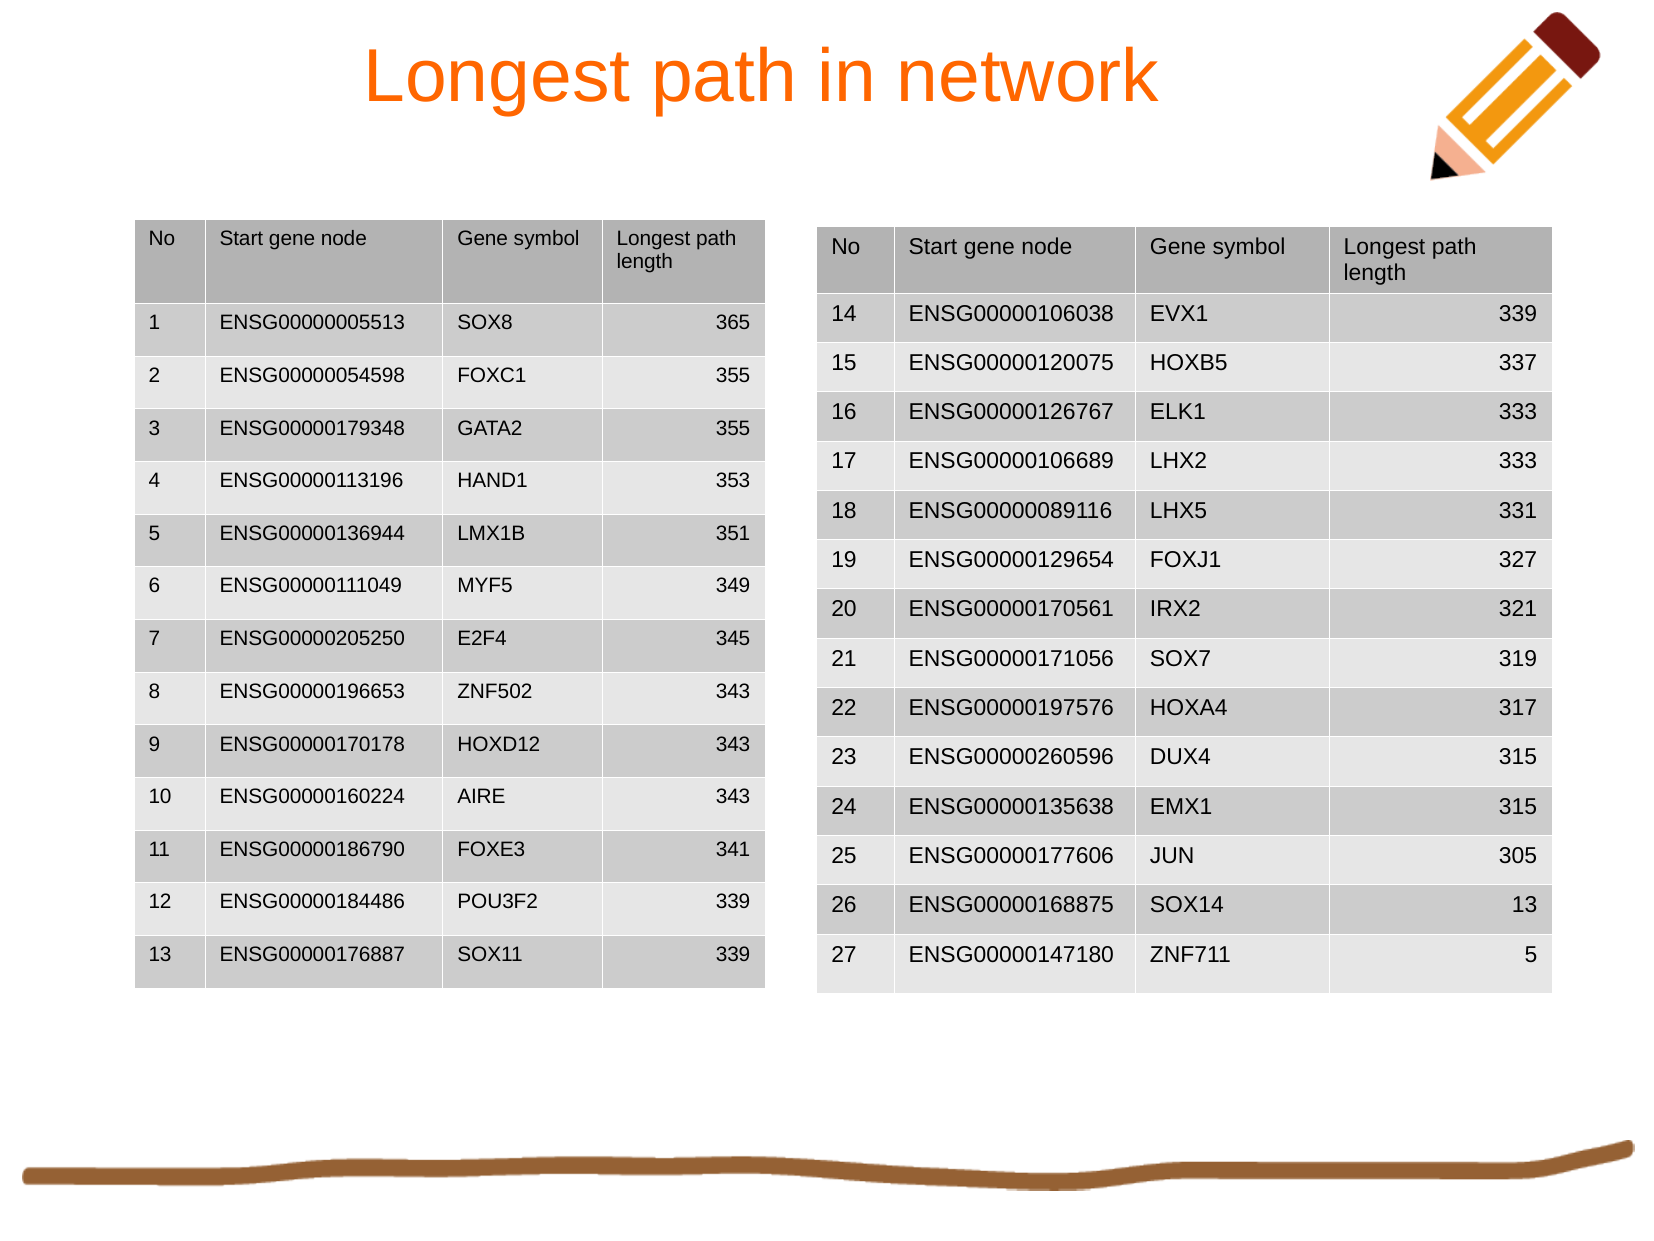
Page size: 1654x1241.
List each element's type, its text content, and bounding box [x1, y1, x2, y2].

table_cell 8 [135, 673, 205, 724]
table_cell 355 [603, 409, 765, 461]
table_cell EMX1 [1136, 787, 1329, 835]
table_cell HAND1 [443, 462, 602, 514]
table_cell ENSG00000205250 [206, 620, 442, 672]
table_cell 337 [1330, 343, 1552, 391]
table_cell 339 [1330, 294, 1552, 342]
table_cell POU3F2 [443, 883, 602, 935]
table_cell LMX1B [443, 515, 602, 566]
table_cell 4 [135, 462, 205, 514]
table_cell ENSG00000197576 [895, 688, 1135, 736]
table_cell 365 [603, 304, 765, 356]
table_cell 24 [817, 787, 894, 835]
table_cell LHX5 [1136, 491, 1329, 539]
table_cell ENSG00000168875 [895, 885, 1135, 934]
table_cell FOXJ1 [1136, 540, 1329, 588]
table_cell FOXE3 [443, 831, 602, 882]
table_cell ENSG00000260596 [895, 737, 1135, 786]
table_header Start gene node [895, 227, 1135, 293]
table_cell GATA2 [443, 409, 602, 461]
table_cell ELK1 [1136, 392, 1329, 441]
table_cell ZNF711 [1136, 935, 1329, 993]
table_cell ENSG00000171056 [895, 639, 1135, 687]
table_header No [817, 227, 894, 293]
table_cell 13 [135, 936, 205, 988]
table_cell ENSG00000186790 [206, 831, 442, 882]
table_cell ENSG00000135638 [895, 787, 1135, 835]
table_cell 14 [817, 294, 894, 342]
table_cell 355 [603, 357, 765, 408]
table_cell SOX8 [443, 304, 602, 356]
table_cell FOXC1 [443, 357, 602, 408]
table_cell ENSG00000111049 [206, 567, 442, 619]
table_header Longest path length [603, 220, 765, 303]
table_cell HOXB5 [1136, 343, 1329, 391]
table_cell 23 [817, 737, 894, 786]
table_cell ENSG00000120075 [895, 343, 1135, 391]
table_cell 5 [1330, 935, 1552, 993]
table_cell 19 [817, 540, 894, 588]
table_cell 9 [135, 725, 205, 777]
table_cell 305 [1330, 836, 1552, 884]
table_cell 12 [135, 883, 205, 935]
table_cell 1 [135, 304, 205, 356]
table_cell 5 [135, 515, 205, 566]
title Longest path in network [88, 13, 1436, 137]
table_header No [135, 220, 205, 303]
table_cell ENSG00000170178 [206, 725, 442, 777]
table_cell 343 [603, 725, 765, 777]
picture [22, 1140, 1635, 1191]
table_cell 25 [817, 836, 894, 884]
table_cell IRX2 [1136, 589, 1329, 638]
table_cell ENSG00000129654 [895, 540, 1135, 588]
table_cell SOX11 [443, 936, 602, 988]
table_cell 2 [135, 357, 205, 408]
table_cell 6 [135, 567, 205, 619]
table_cell ENSG00000196653 [206, 673, 442, 724]
table_header Start gene node [206, 220, 442, 303]
table_cell HOXA4 [1136, 688, 1329, 736]
table_cell ENSG00000184486 [206, 883, 442, 935]
table_cell ENSG00000176887 [206, 936, 442, 988]
table_cell ENSG00000179348 [206, 409, 442, 461]
table_cell ENSG00000136944 [206, 515, 442, 566]
table_cell SOX7 [1136, 639, 1329, 687]
table_cell 11 [135, 831, 205, 882]
table_cell 21 [817, 639, 894, 687]
table_cell 20 [817, 589, 894, 638]
table_cell 315 [1330, 787, 1552, 835]
table_cell 15 [817, 343, 894, 391]
table_cell 321 [1330, 589, 1552, 638]
table_header Gene symbol [1136, 227, 1329, 293]
table_cell 353 [603, 462, 765, 514]
table_cell 333 [1330, 442, 1552, 490]
table_cell AIRE [443, 778, 602, 830]
table_cell 343 [603, 778, 765, 830]
table_cell ENSG00000054598 [206, 357, 442, 408]
table_cell ENSG00000106689 [895, 442, 1135, 490]
table_cell 319 [1330, 639, 1552, 687]
table_cell ENSG00000177606 [895, 836, 1135, 884]
table_cell 7 [135, 620, 205, 672]
table_cell 341 [603, 831, 765, 882]
table_cell 27 [817, 935, 894, 993]
table_cell 315 [1330, 737, 1552, 786]
table_cell 345 [603, 620, 765, 672]
table_cell 339 [603, 936, 765, 988]
table_cell ENSG00000160224 [206, 778, 442, 830]
table_cell 343 [603, 673, 765, 724]
table_cell JUN [1136, 836, 1329, 884]
table_cell ENSG00000147180 [895, 935, 1135, 993]
table_cell ENSG00000113196 [206, 462, 442, 514]
table_cell HOXD12 [443, 725, 602, 777]
table_cell LHX2 [1136, 442, 1329, 490]
table_cell 333 [1330, 392, 1552, 441]
table_cell 331 [1330, 491, 1552, 539]
table_cell MYF5 [443, 567, 602, 619]
table_header Gene symbol [443, 220, 602, 303]
table_cell EVX1 [1136, 294, 1329, 342]
table_cell DUX4 [1136, 737, 1329, 786]
table_cell ENSG00000170561 [895, 589, 1135, 638]
table_cell 349 [603, 567, 765, 619]
table_cell 10 [135, 778, 205, 830]
table_cell 339 [603, 883, 765, 935]
table_cell 317 [1330, 688, 1552, 736]
table_cell 351 [603, 515, 765, 566]
picture [1430, 12, 1601, 181]
table_cell ENSG00000126767 [895, 392, 1135, 441]
table_cell ENSG00000089116 [895, 491, 1135, 539]
table_cell ENSG00000106038 [895, 294, 1135, 342]
table_cell 16 [817, 392, 894, 441]
table_cell 18 [817, 491, 894, 539]
table_cell 22 [817, 688, 894, 736]
table_cell 26 [817, 885, 894, 934]
table_cell 17 [817, 442, 894, 490]
table_cell ZNF502 [443, 673, 602, 724]
table_cell 3 [135, 409, 205, 461]
table_cell SOX14 [1136, 885, 1329, 934]
table_cell ENSG00000005513 [206, 304, 442, 356]
table_cell 13 [1330, 885, 1552, 934]
table_cell 327 [1330, 540, 1552, 588]
table_header Longest path length [1330, 227, 1552, 293]
table_cell E2F4 [443, 620, 602, 672]
